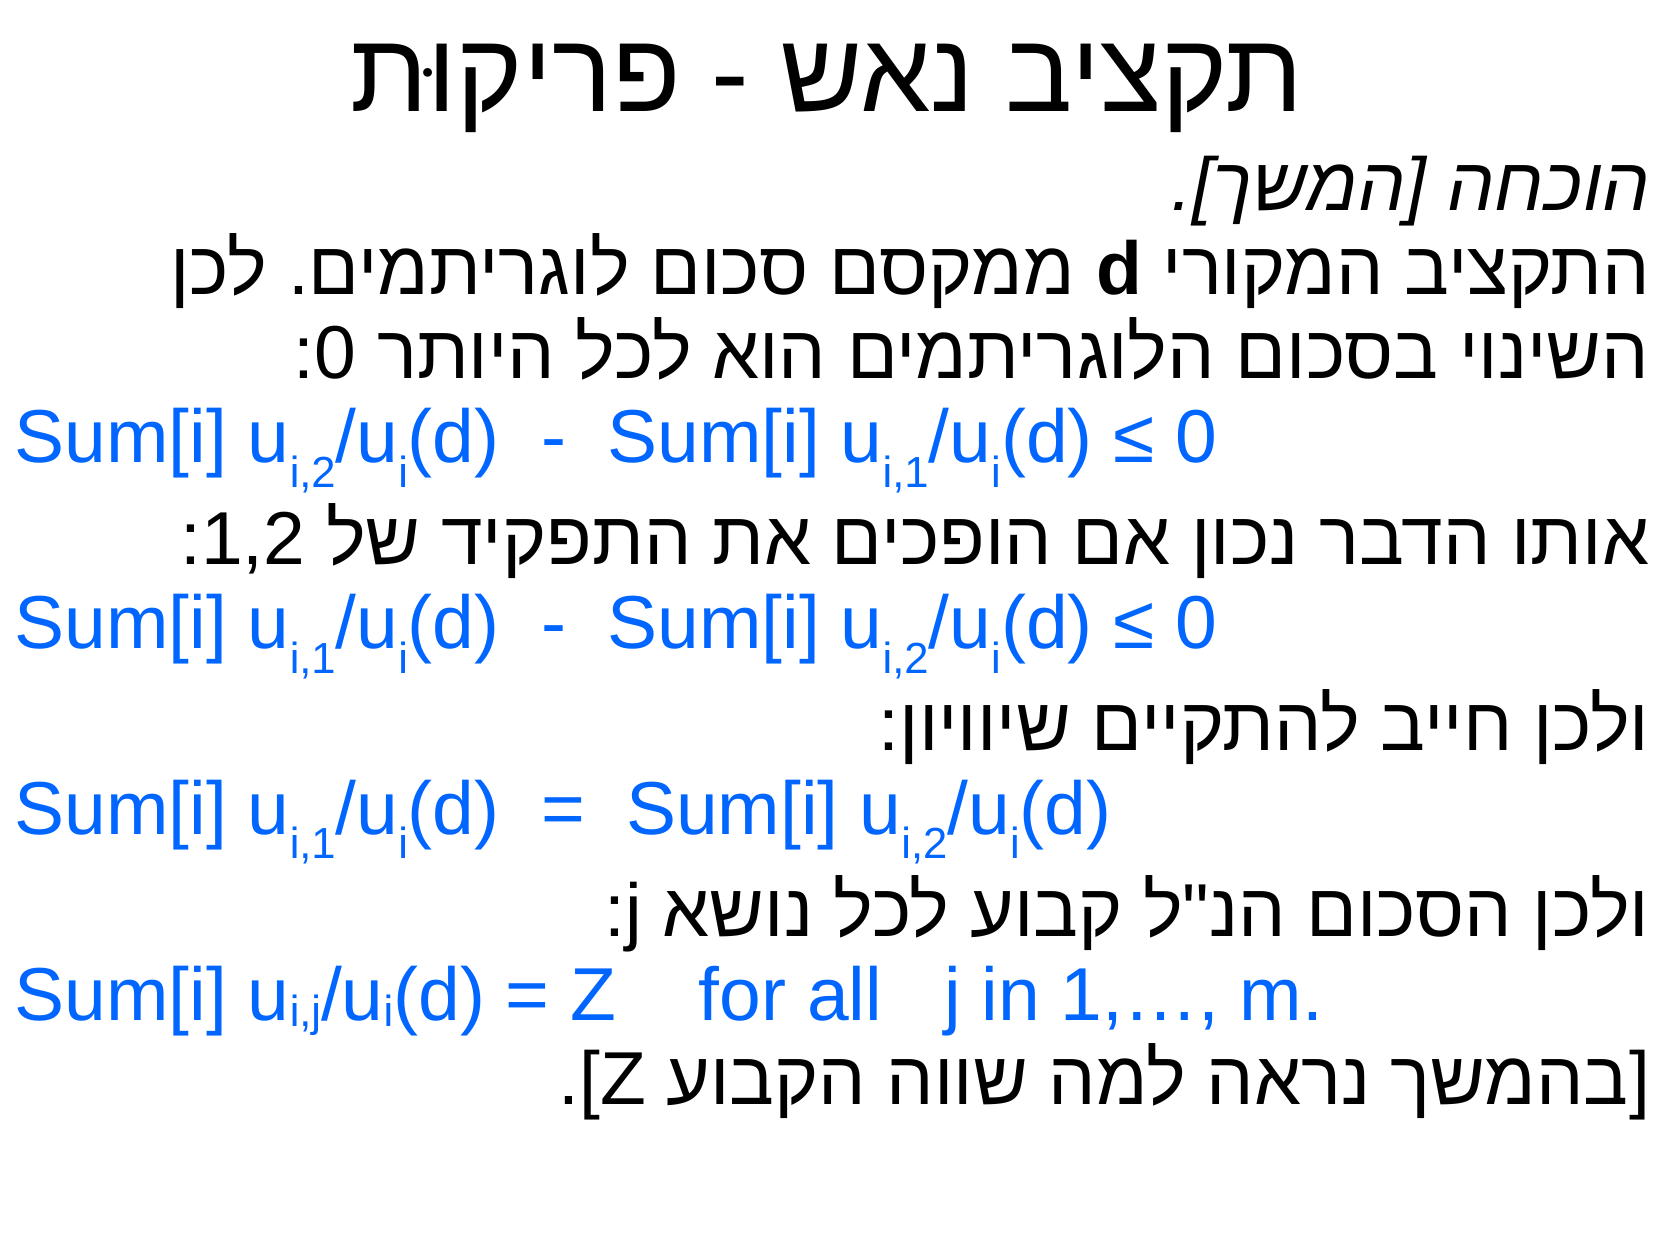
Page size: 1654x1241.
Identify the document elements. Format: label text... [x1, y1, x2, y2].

text_box הוכחה [המשך]. התקציב המקורי d ממקסם סכום לוגריתמים. לכן השינוי בסכום הלוגריתמים הוא לכל היותר 0: Sum[i] ui,2/ui(d) - Sum[i] ui,1/ui(d) ≤ 0 אותו הדבר נכון אם הופכים את התפקיד של 1,2: Sum[i] ui,1/ui(d) - Sum[i] ui,2/ui(d) ≤ 0 ולכן חייב להתקיים שיוויון: Sum[i] ui,1/ui(d) = Sum[i] ui,2/ui(d) ולכן הסכום הנ"ל קבוע לכל נושא j: Sum[i] ui,j/ui(d) = Z for all j in 1,…, m. [בהמשך נראה למה שווה הקבוע Z]. [0, 135, 1654, 1171]
title תקציב נאש - פריקוּת [0, 0, 1654, 135]
